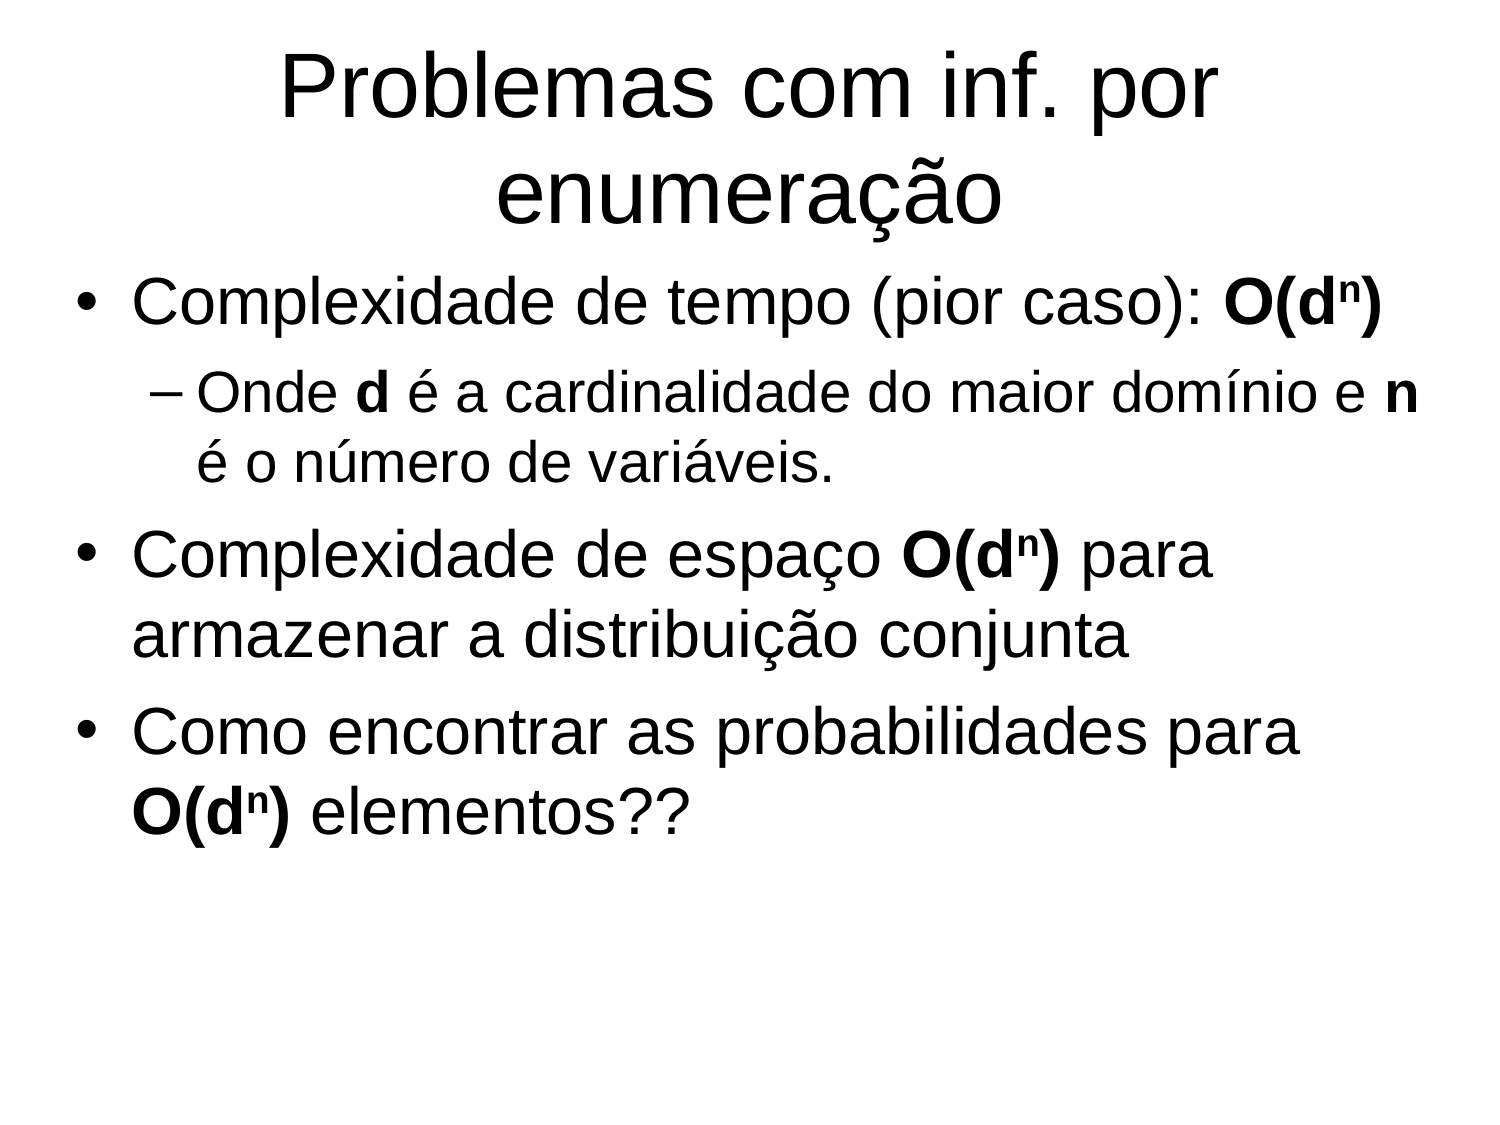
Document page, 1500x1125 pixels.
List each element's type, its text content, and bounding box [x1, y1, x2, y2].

title Problemas com inf. por enumeração [75, 22, 1426, 256]
list Complexidade de tempo (pior caso): O(dn) Onde d é a cardinalidade do maior domínio e n é o número de variáveis. Complexidade de espaço O(dn) para armazenar a distribuição conjunta Como encontrar as probabilidades para O(dn) elementos?? [75, 262, 1426, 1005]
